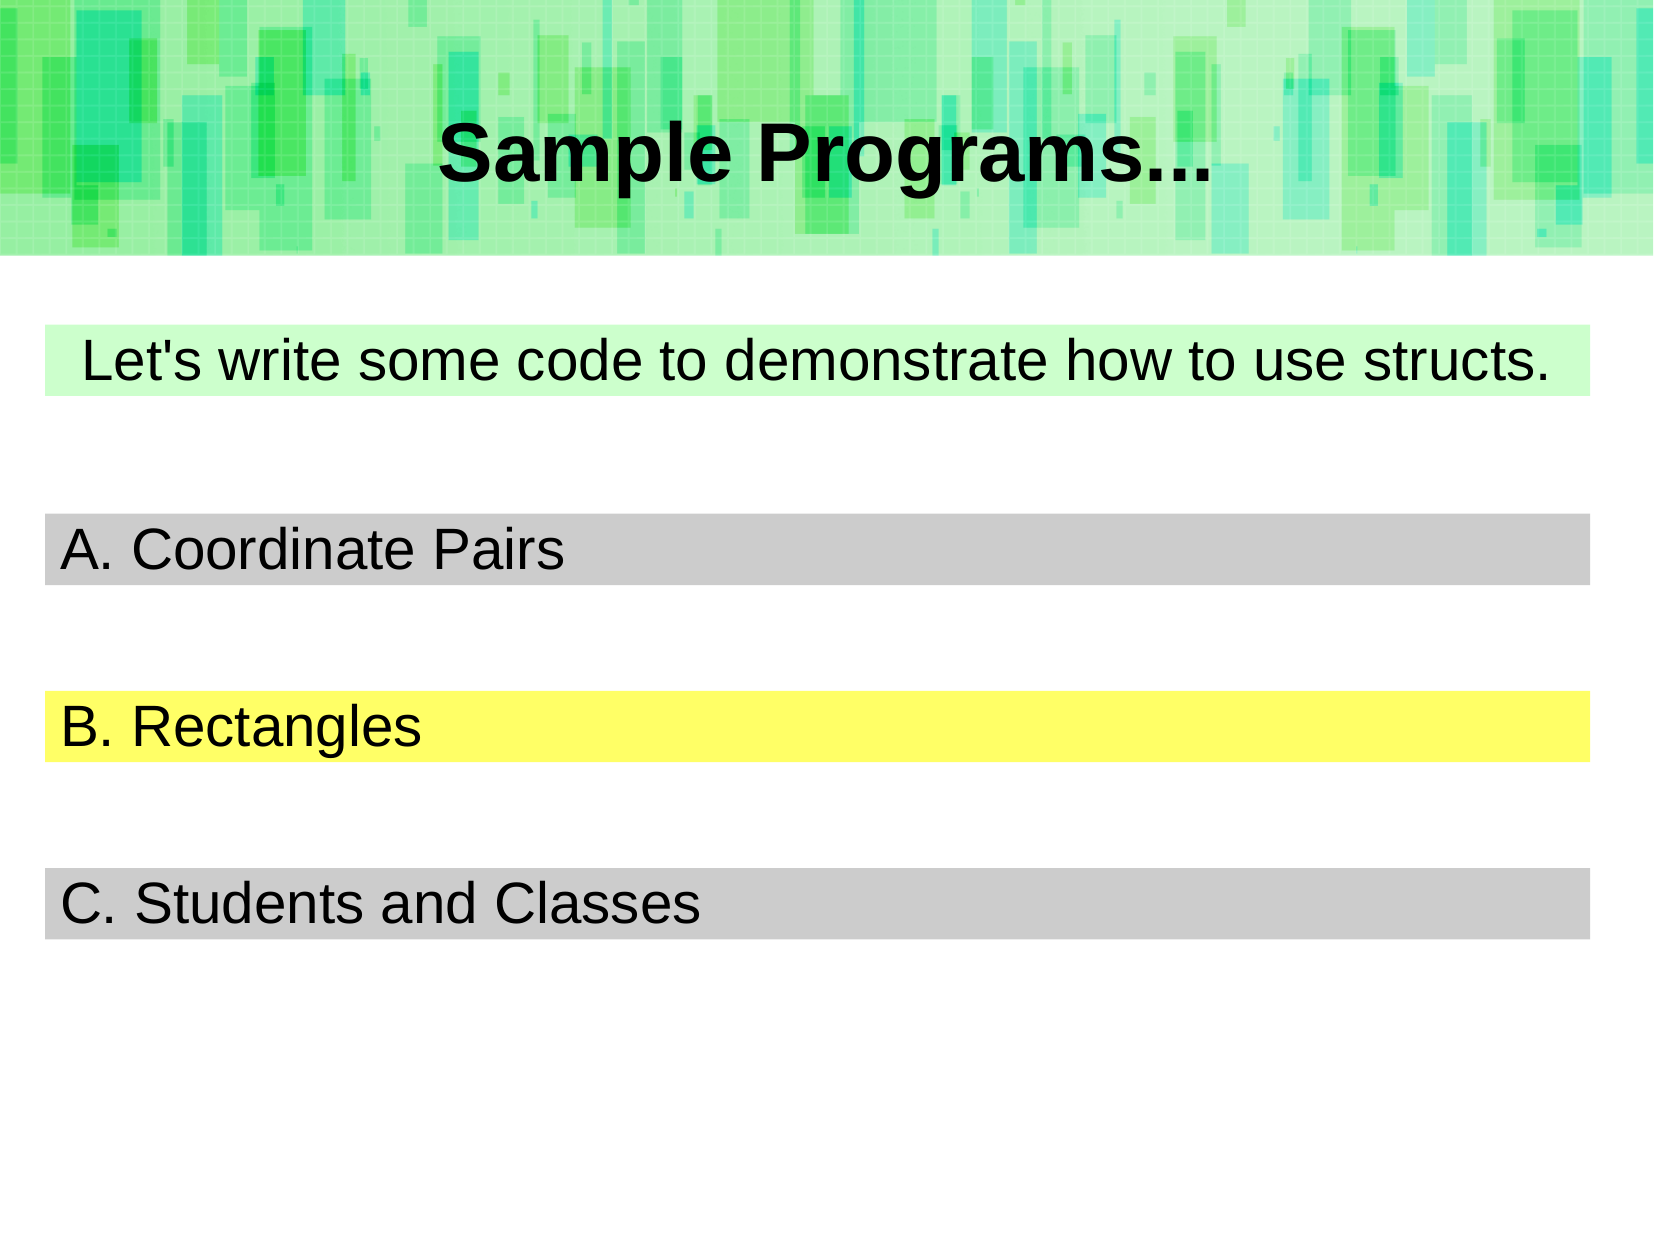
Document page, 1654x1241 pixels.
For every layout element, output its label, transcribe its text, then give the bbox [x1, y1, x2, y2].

picture [0, 0, 1654, 1241]
text_box A. Coordinate Pairs [45, 513, 1591, 586]
text_box Let's write some code to demonstrate how to use structs. [45, 324, 1591, 396]
title Sample Programs... [82, 49, 1571, 257]
text_box B. Rectangles [45, 690, 1591, 763]
text_box C. Students and Classes [45, 868, 1591, 940]
